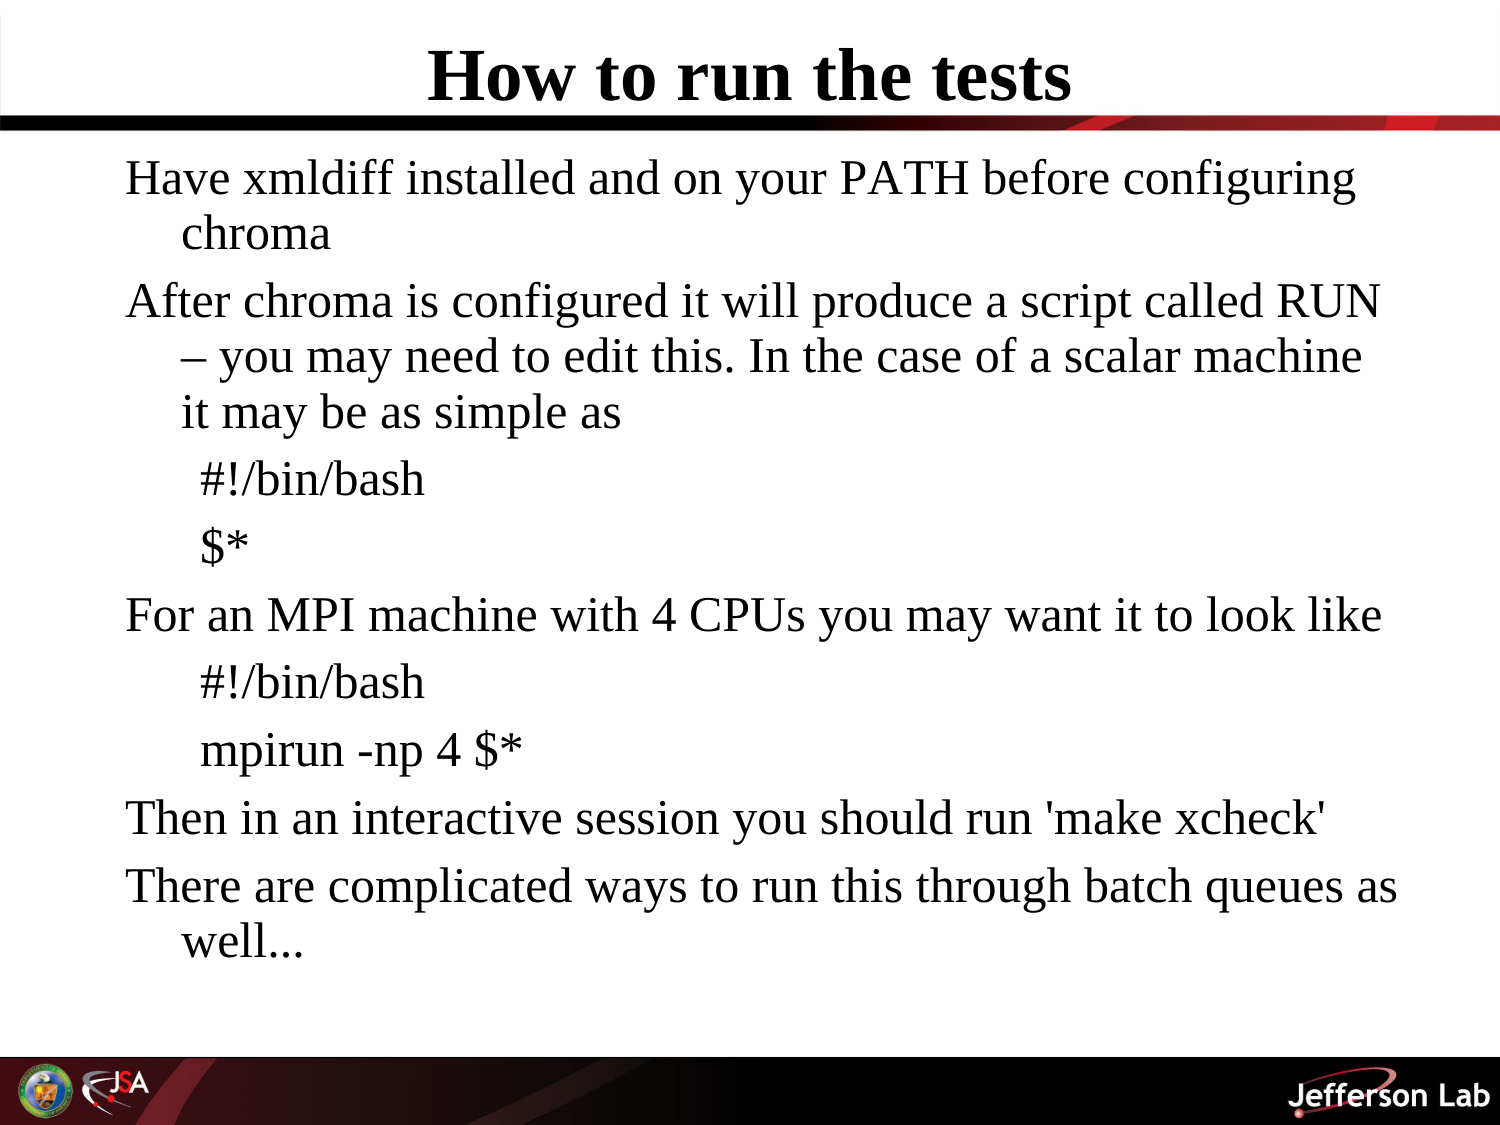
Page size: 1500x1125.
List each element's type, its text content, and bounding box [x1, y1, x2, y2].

list Have xmldiff installed and on your PATH before configuring chroma After chroma is configured it will produce a script called RUN – you may need to edit this. In the case of a scalar machine it may be as simple as #!/bin/bash $* For an MPI machine with 4 CPUs you may want it to look like #!/bin/bash mpirun -np 4 $* Then in an interactive session you should run 'make xcheck' There are complicated ways to run this through batch queues as well... [125, 149, 1401, 1024]
title How to run the tests [112, 7, 1388, 143]
picture [0, 0, 1500, 1125]
